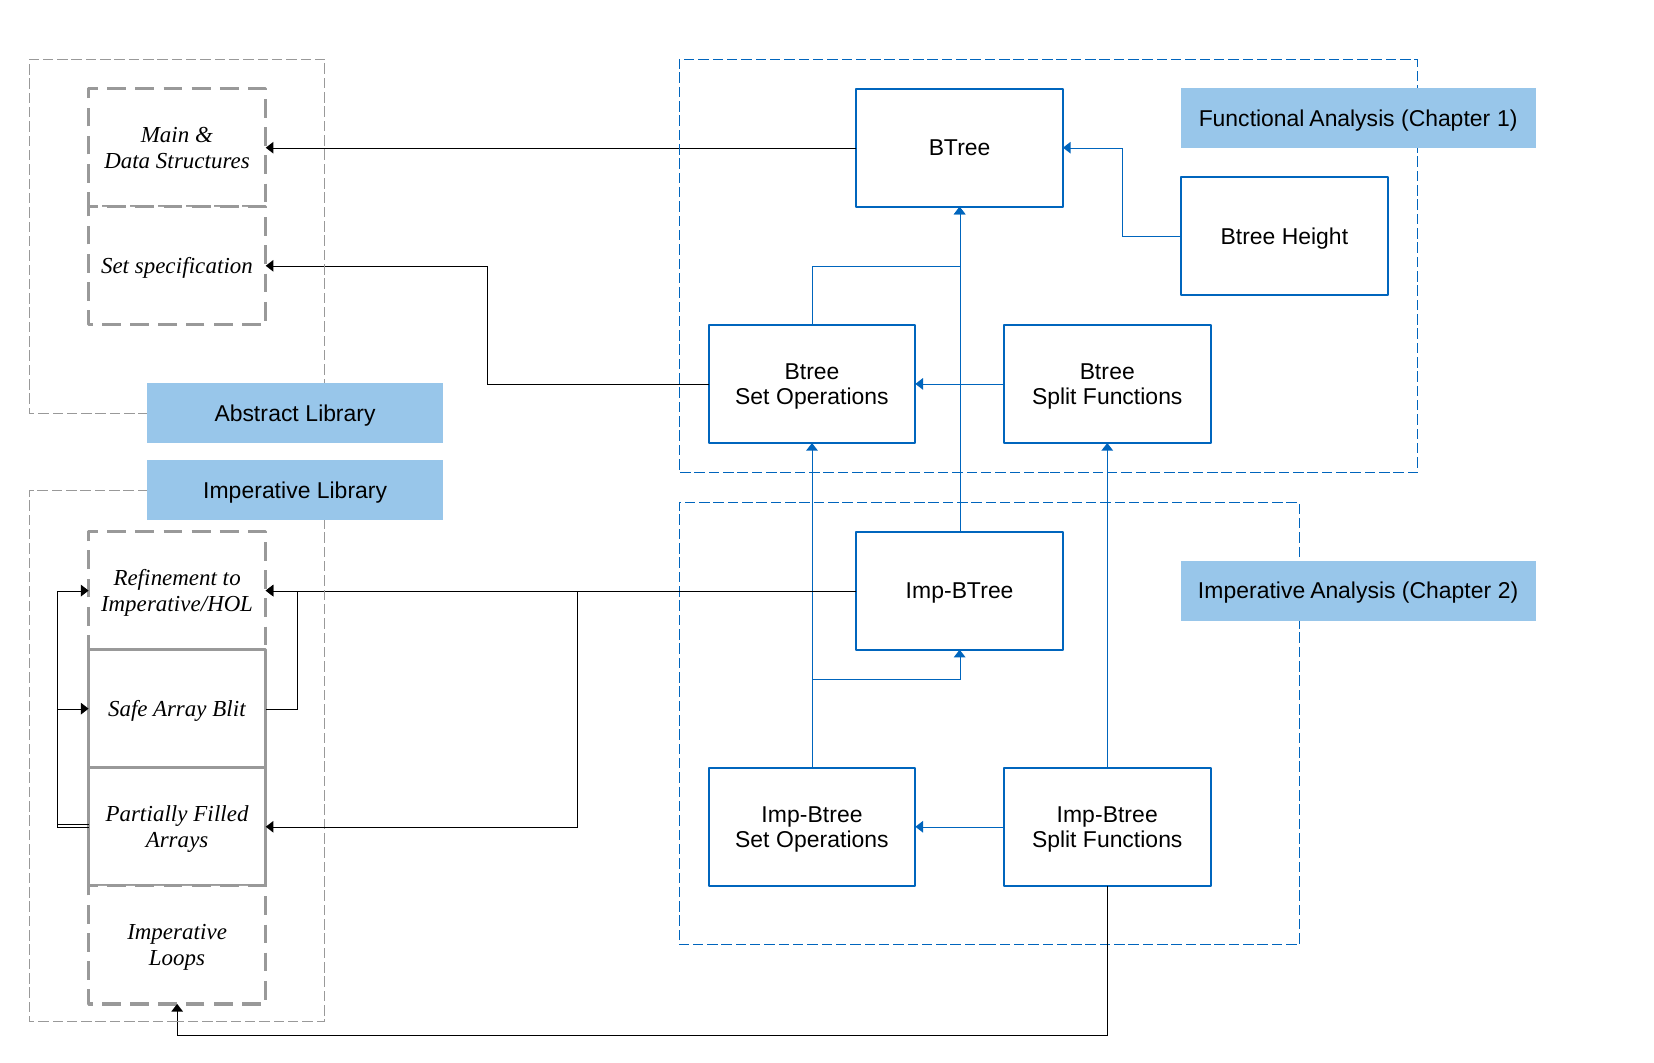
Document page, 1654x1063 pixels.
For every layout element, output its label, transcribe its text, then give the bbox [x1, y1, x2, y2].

text_box Main & Data Structures [88, 88, 266, 206]
text_box Imperative Analysis (Chapter 2) [1181, 561, 1536, 621]
text_box Refinement to Imperative/HOL [88, 531, 266, 649]
text_box Btree Set Operations [708, 324, 916, 443]
text_box Imp-Btree Set Operations [708, 767, 916, 886]
text_box Btree Height [1181, 177, 1388, 296]
text_box Abstract Library [147, 383, 443, 443]
text_box Imperative Library [147, 460, 443, 520]
text_box Safe Array Blit [88, 649, 266, 768]
text_box Partially Filled Arrays [88, 768, 266, 885]
text_box Functional Analysis (Chapter 1) [1181, 88, 1536, 148]
text_box BTree [856, 88, 1063, 207]
text_box Imp-Btree Split Functions [1003, 767, 1211, 886]
text_box Imperative Loops [88, 885, 266, 1004]
text_box Btree Split Functions [1003, 324, 1211, 443]
text_box Imp-BTree [856, 531, 1063, 650]
text_box Set specification [88, 206, 266, 325]
